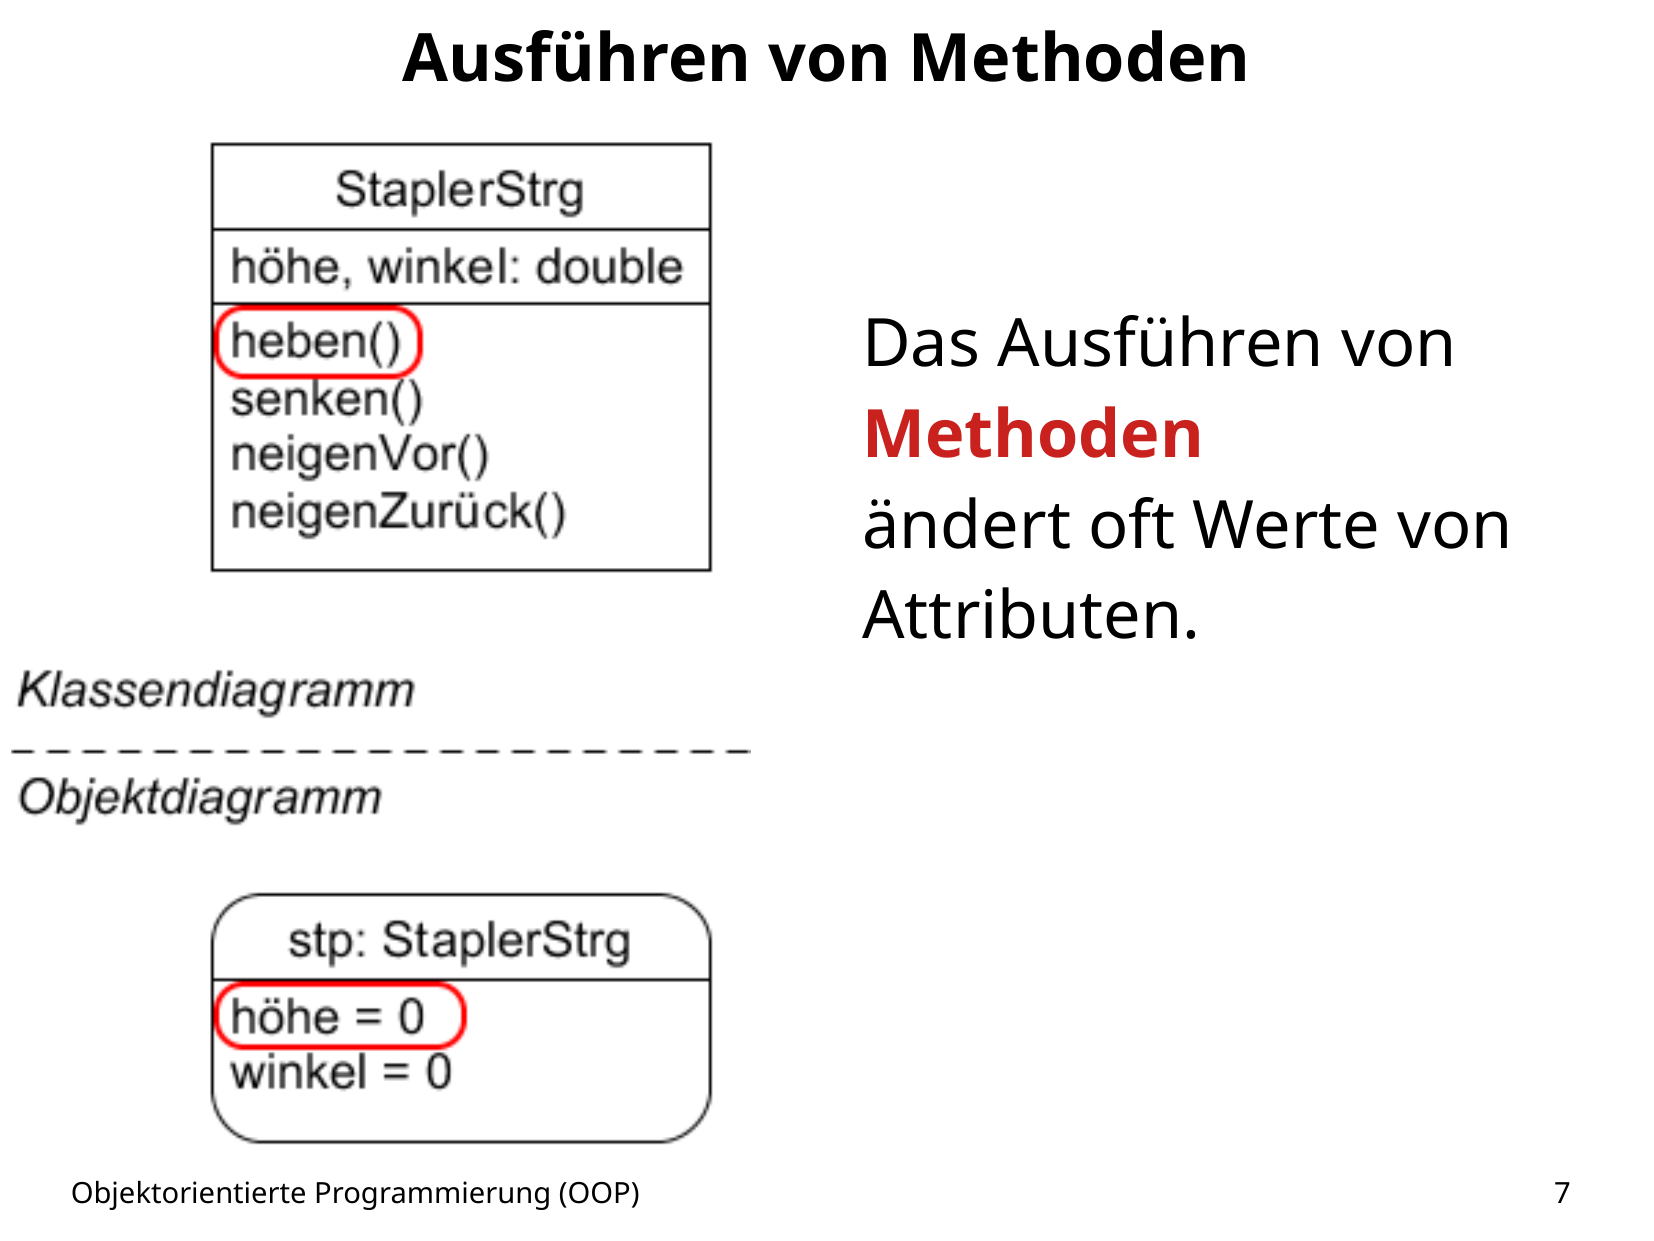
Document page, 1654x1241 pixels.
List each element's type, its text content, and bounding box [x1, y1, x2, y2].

title Ausführen von Methoden [0, 5, 1654, 107]
picture [11, 141, 751, 1147]
list Das Ausführen von Methoden ändert oft Werte von Attributen. [862, 295, 1607, 827]
